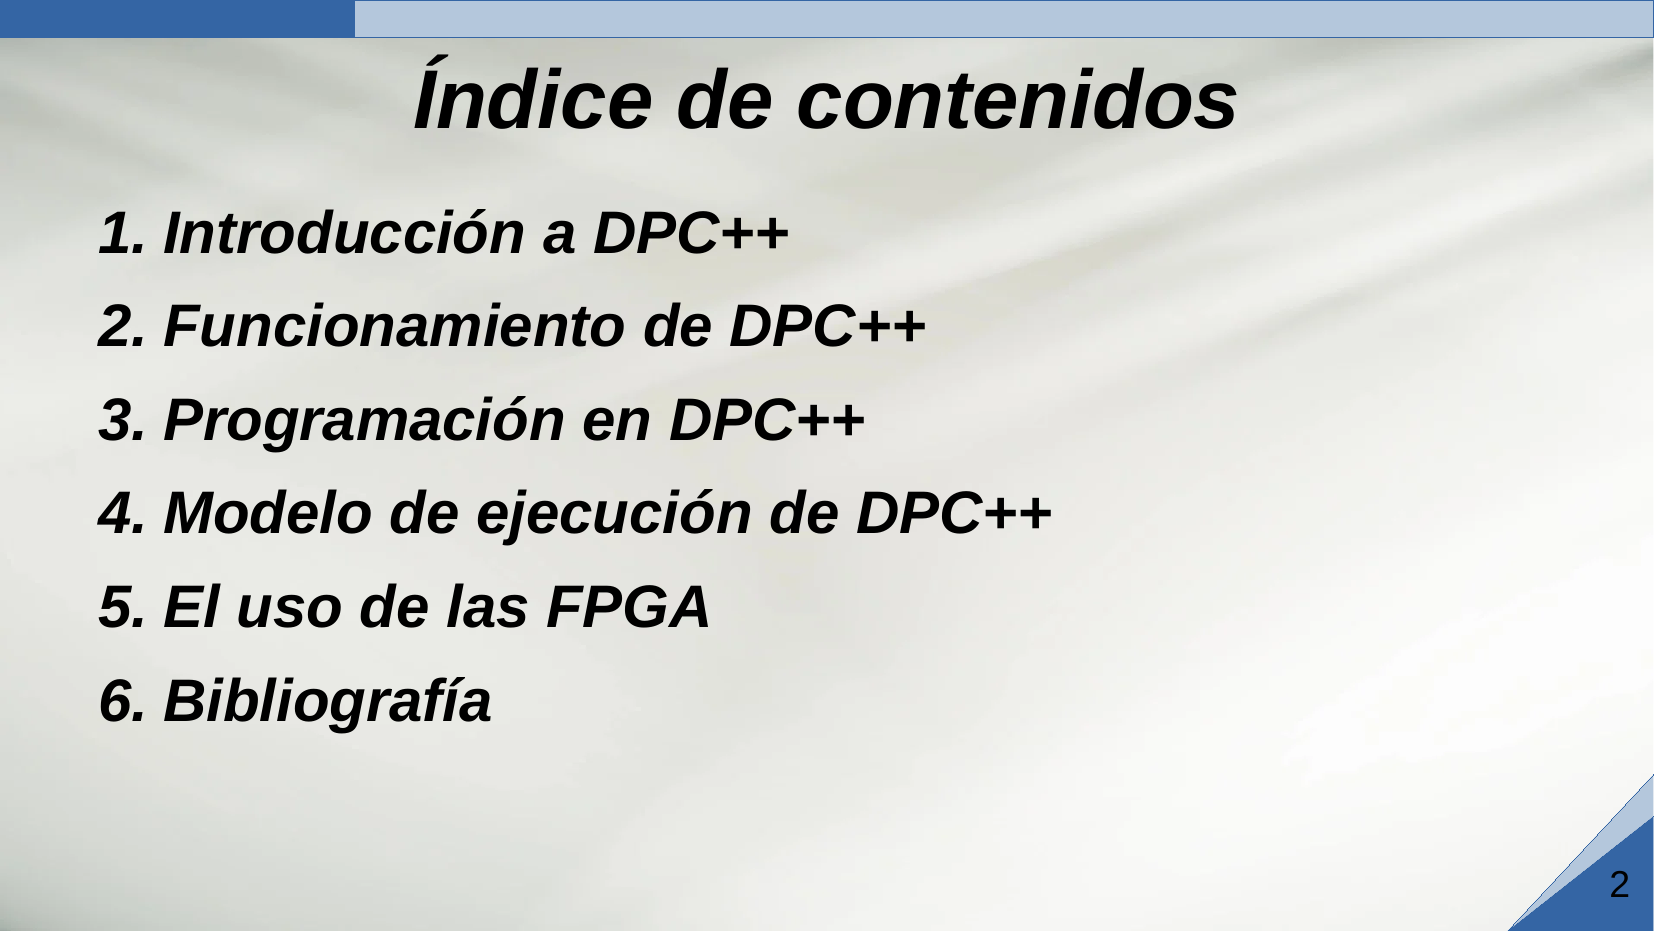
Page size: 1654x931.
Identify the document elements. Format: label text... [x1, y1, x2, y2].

text_box [1507, 773, 1654, 931]
picture [0, 38, 1654, 931]
text_box <número> [1594, 856, 1654, 927]
list Introducción a DPC++ Funcionamiento de DPC++ Programación en DPC++ Modelo de ejecución de DPC++ El uso de las FPGA Bibliografía [82, 198, 1571, 739]
text_box [0, 0, 1654, 38]
title Índice de contenidos [82, 21, 1571, 178]
